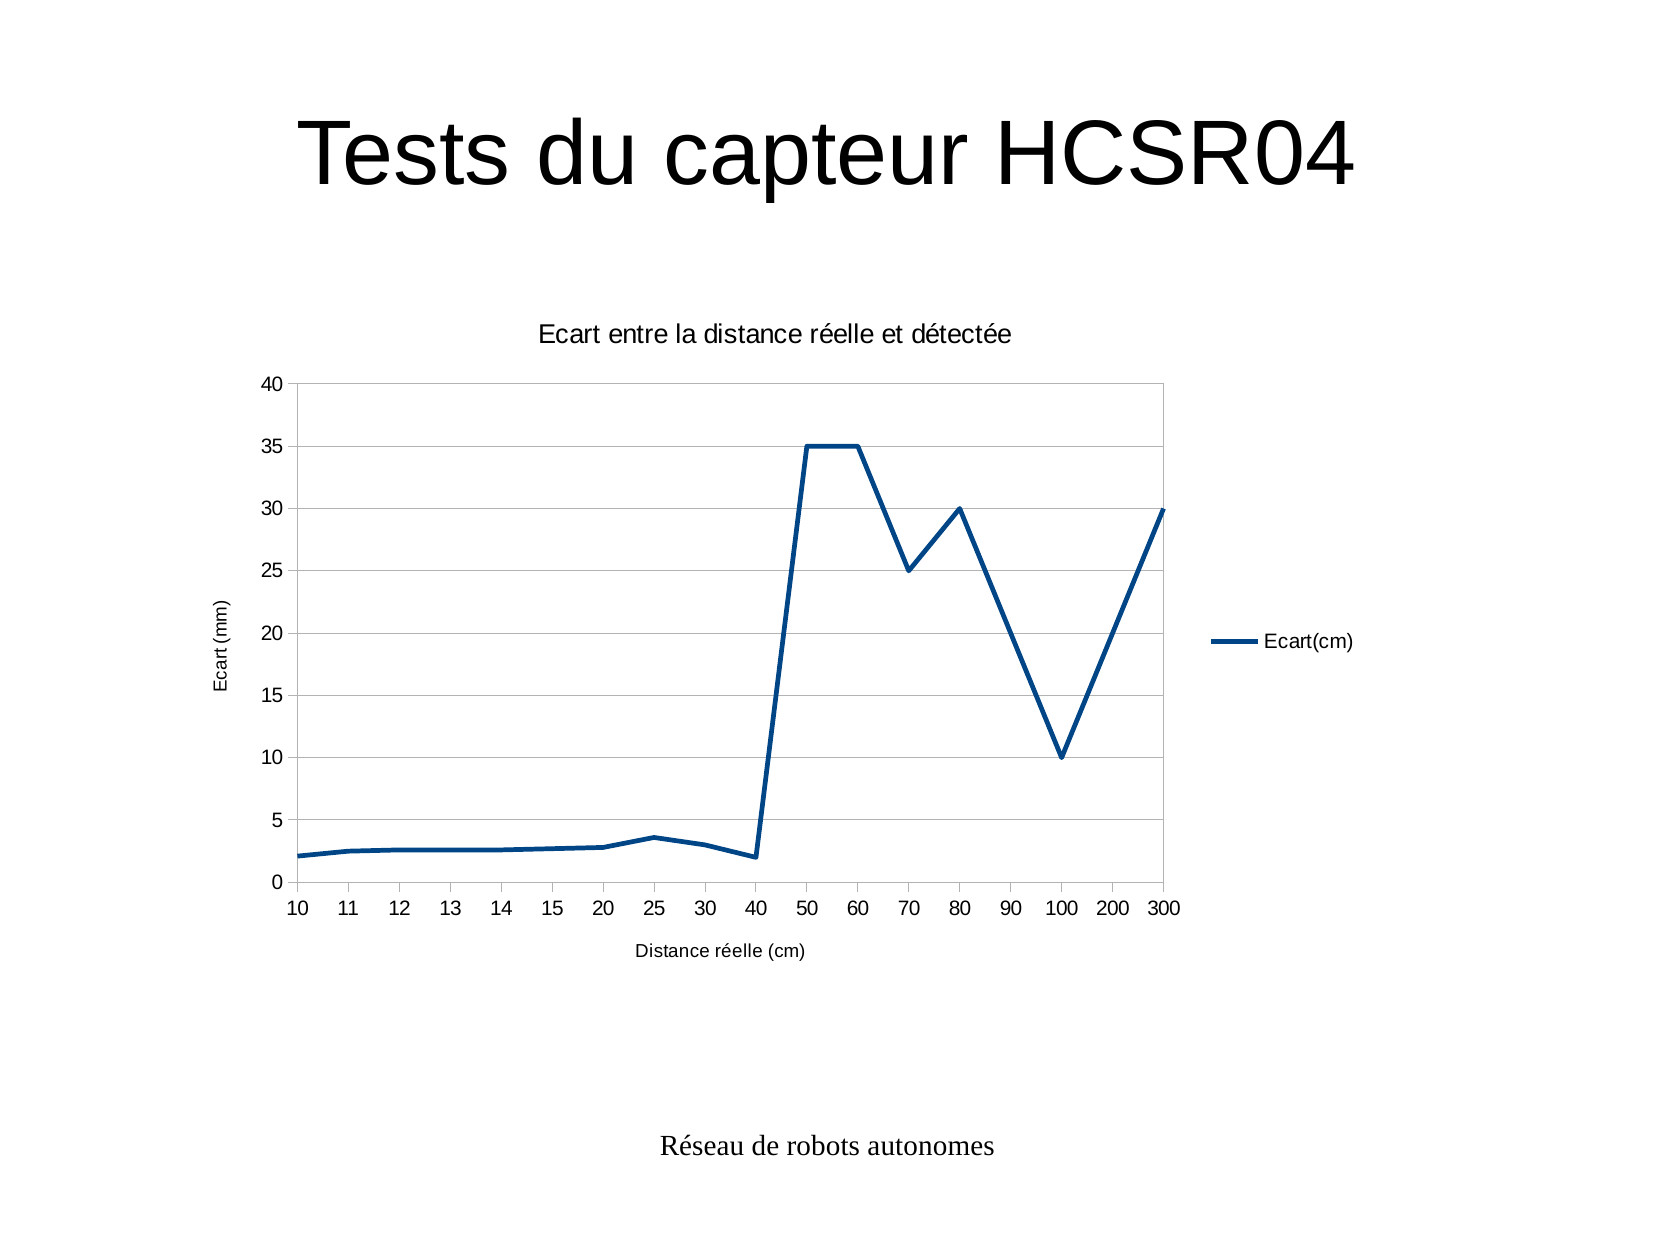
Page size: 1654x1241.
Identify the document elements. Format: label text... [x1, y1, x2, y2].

chart [177, 290, 1373, 993]
title Tests du capteur HCSR04 [82, 49, 1571, 257]
